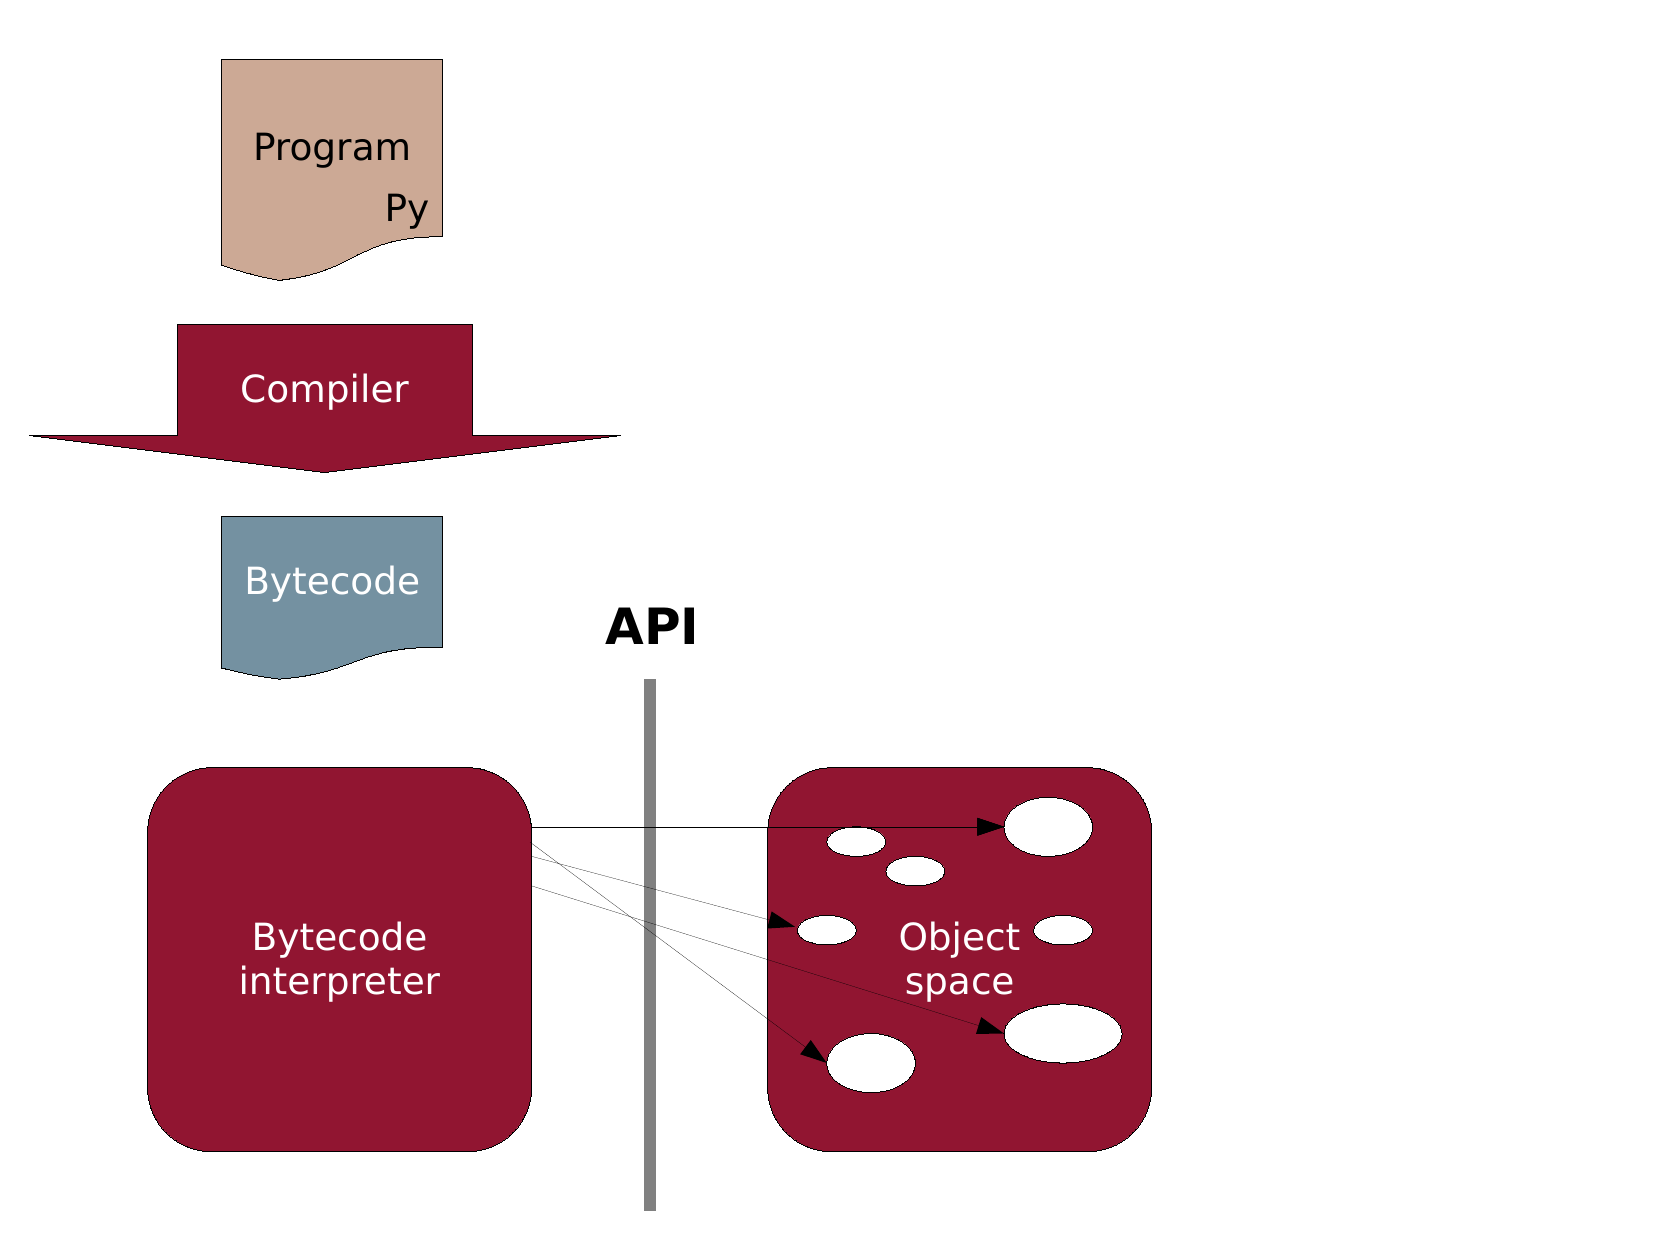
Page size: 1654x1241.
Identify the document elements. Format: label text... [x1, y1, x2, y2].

text_box [797, 915, 857, 945]
text_box Program [221, 59, 443, 281]
text_box Py [369, 179, 488, 238]
text_box [826, 1033, 916, 1093]
text_box Bytecode [221, 516, 443, 680]
text_box Bytecode interpreter [147, 767, 532, 1152]
text_box Object space [767, 767, 1152, 1152]
text_box [1004, 1003, 1123, 1064]
text_box [1004, 797, 1093, 857]
text_box Compiler [29, 324, 621, 473]
text_box [885, 856, 945, 886]
text_box [826, 828, 886, 857]
text_box API [590, 590, 715, 664]
text_box [1033, 915, 1093, 945]
